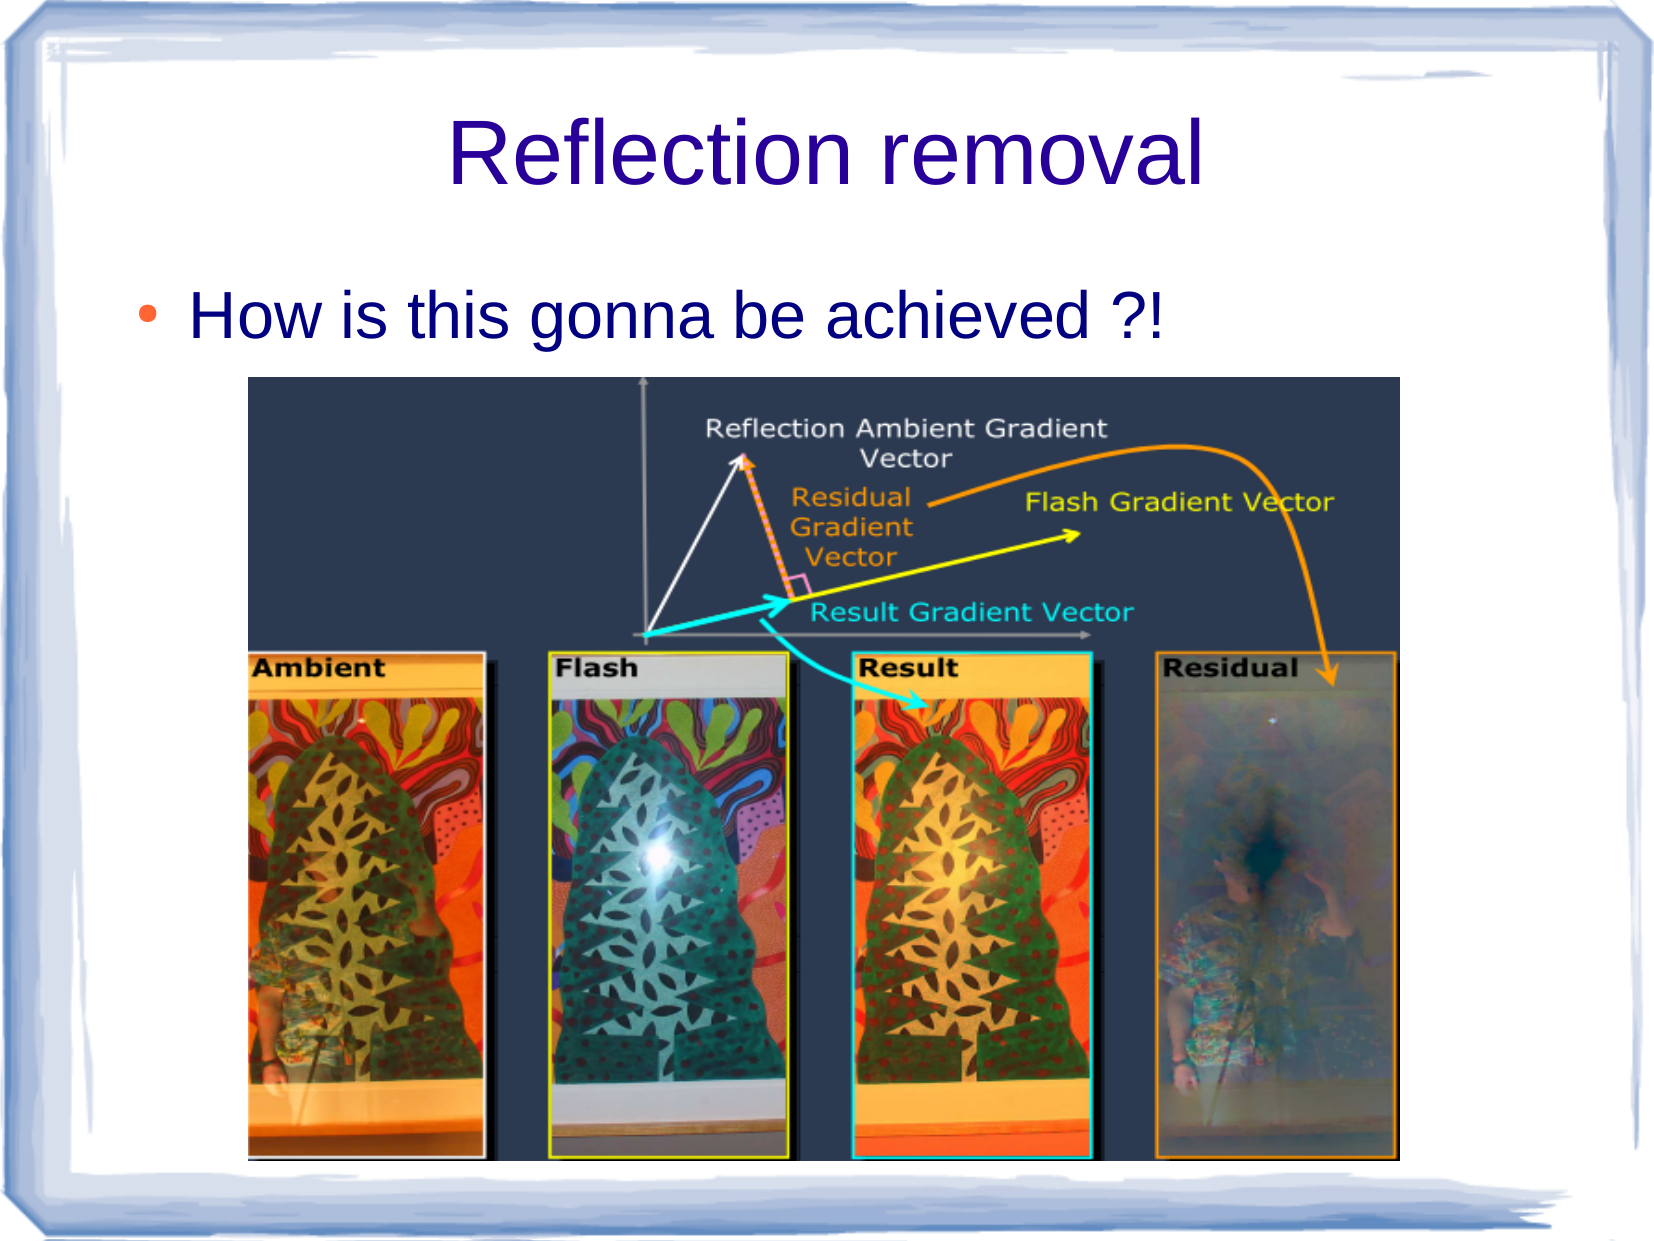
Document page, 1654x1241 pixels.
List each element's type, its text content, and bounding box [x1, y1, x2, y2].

picture [0, 0, 1654, 1241]
title Reflection removal [82, 49, 1571, 257]
list How is this gonna be achieved ?! [118, 277, 1571, 957]
